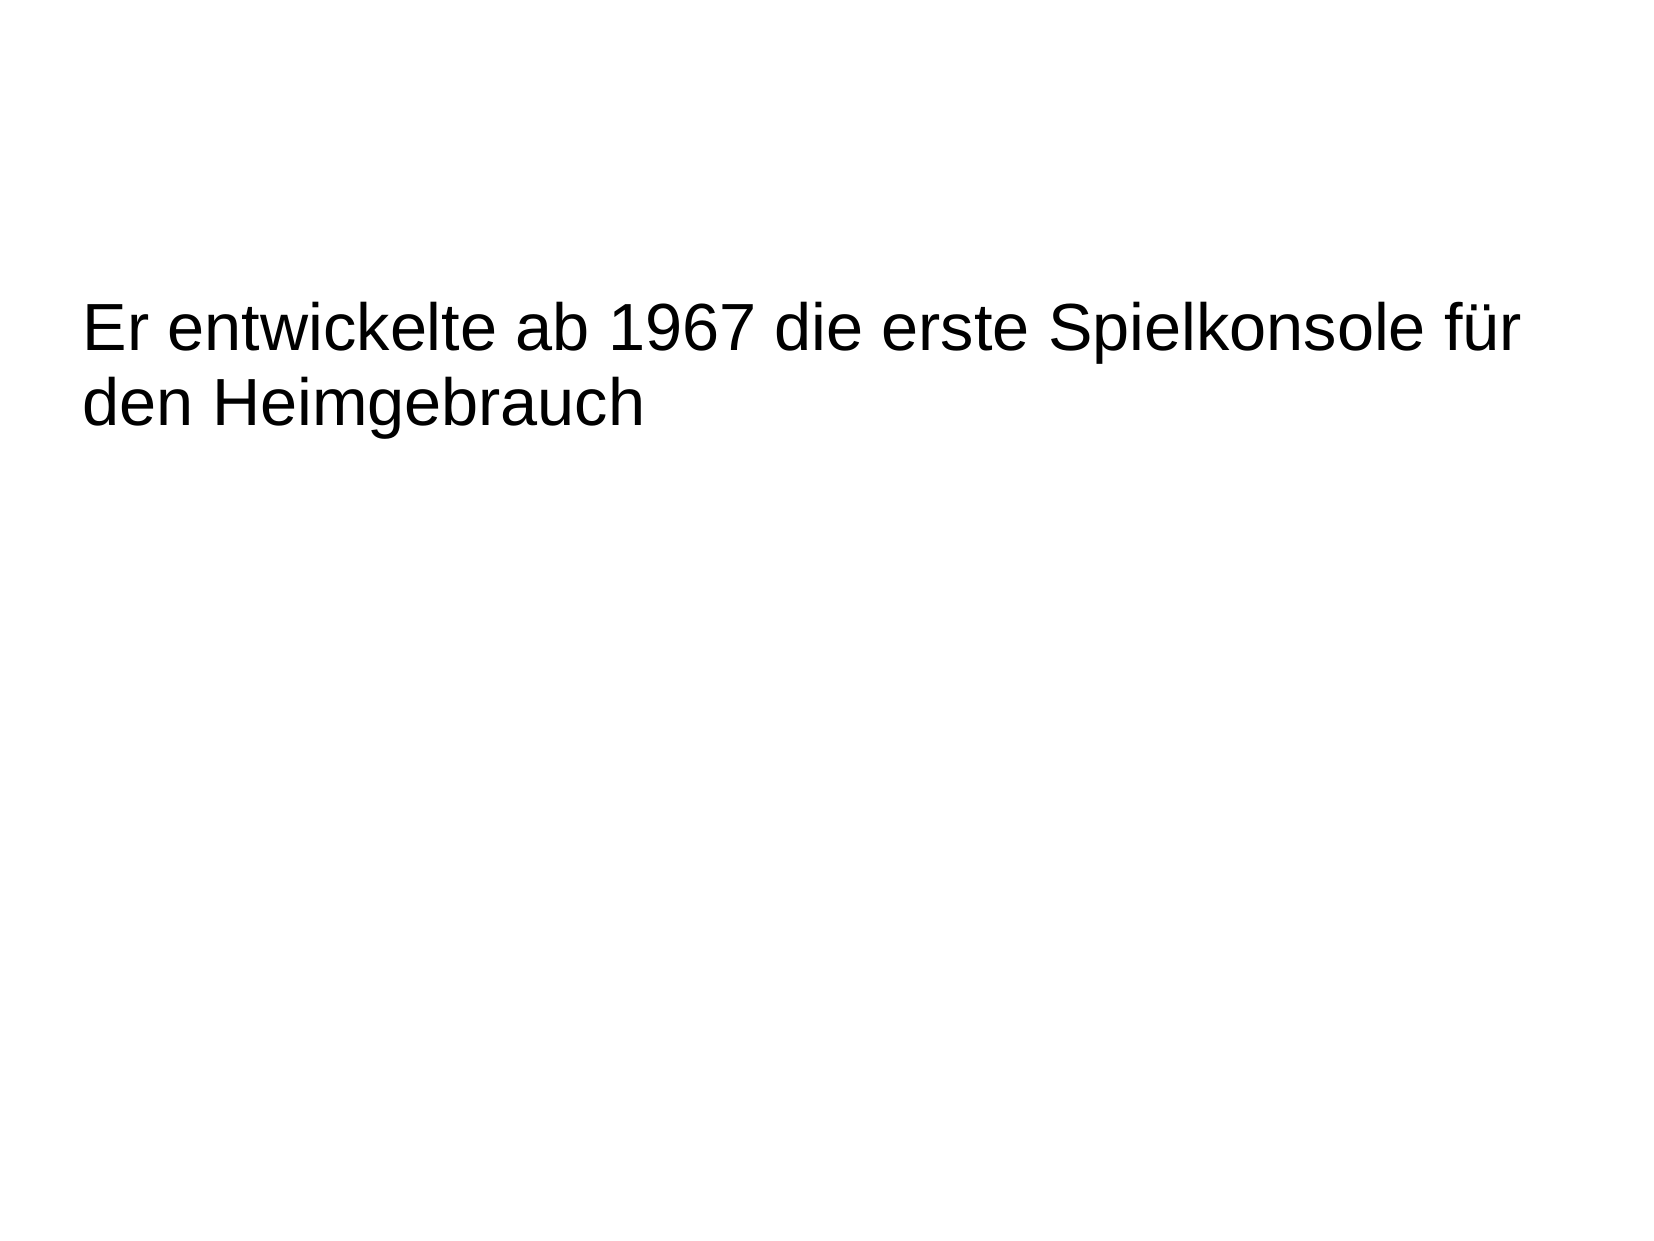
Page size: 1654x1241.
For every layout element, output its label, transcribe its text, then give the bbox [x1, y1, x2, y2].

list Er entwickelte ab 1967 die erste Spielkonsole für den Heimgebrauch [82, 290, 1571, 1109]
